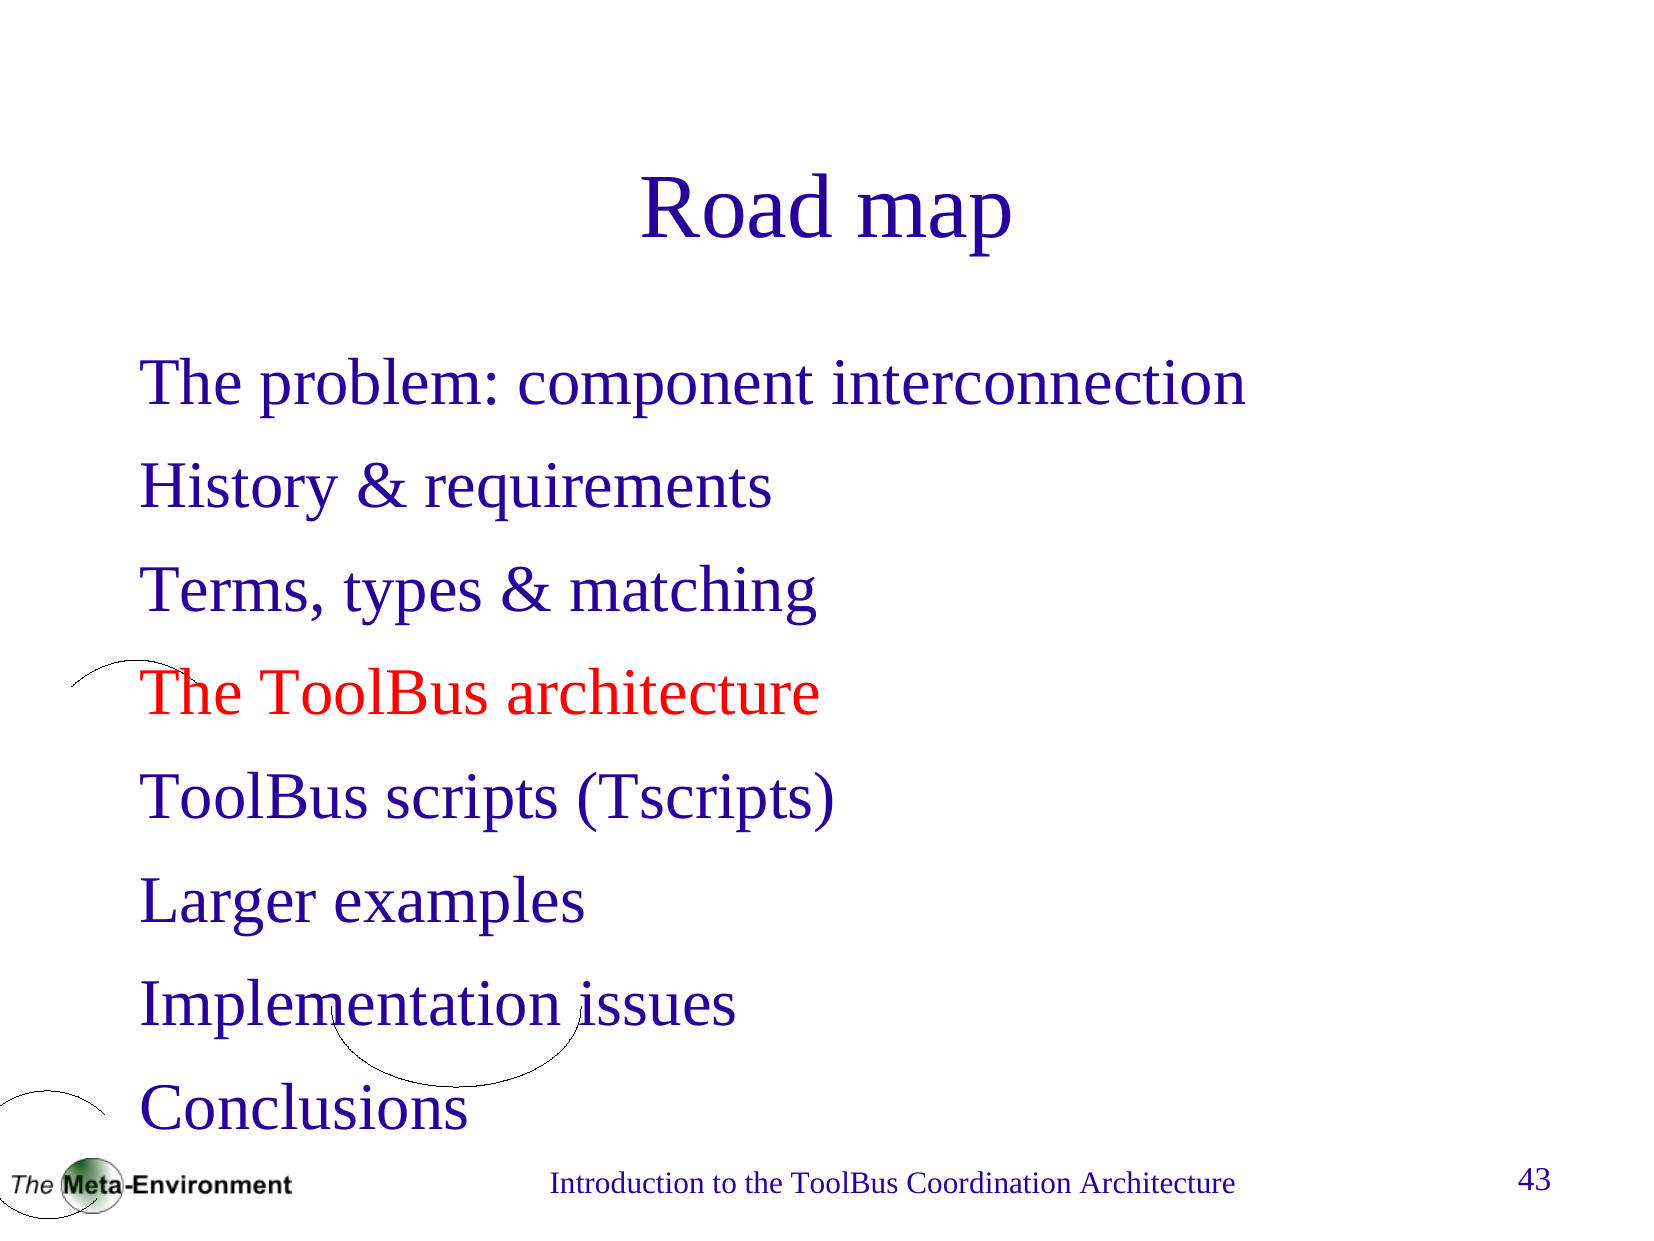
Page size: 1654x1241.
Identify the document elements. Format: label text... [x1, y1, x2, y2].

title Road map [121, 102, 1534, 311]
list The problem: component interconnection History & requirements Terms, types & matching The ToolBus architecture ToolBus scripts (Tscripts) Larger examples Implementation issues Conclusions [121, 344, 1534, 1144]
picture [12, 1158, 292, 1214]
